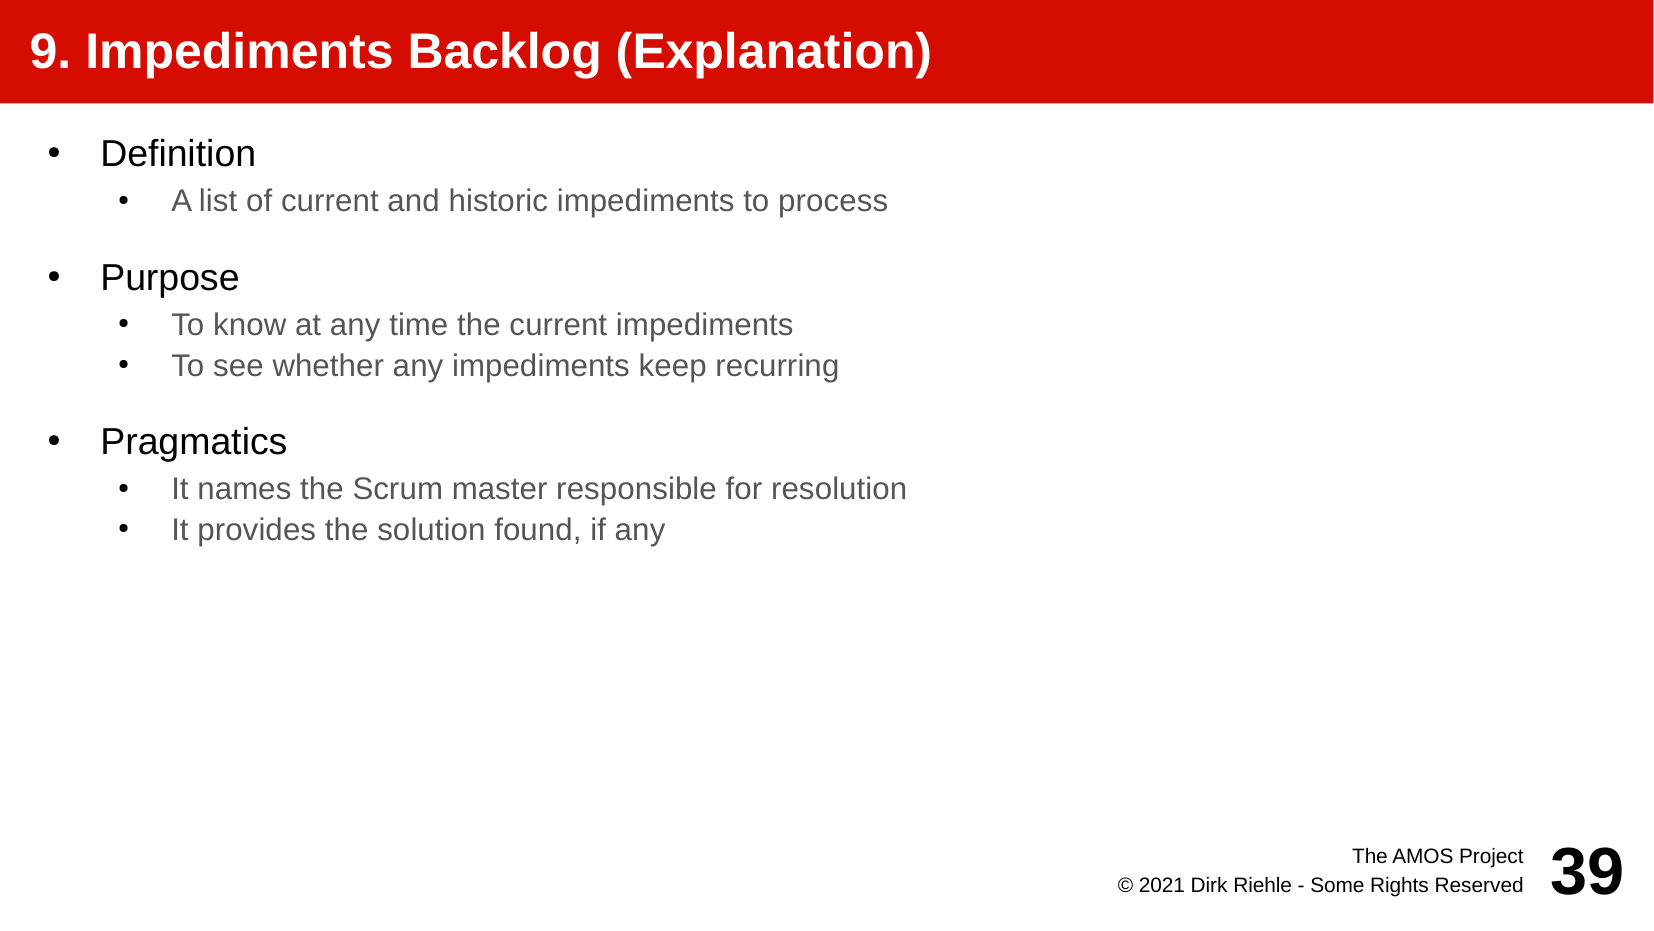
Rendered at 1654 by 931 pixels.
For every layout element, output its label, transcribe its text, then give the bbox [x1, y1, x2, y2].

list Definition A list of current and historic impediments to process Purpose To know at any time the current impediments To see whether any impediments keep recurring Pragmatics It names the Scrum master responsible for resolution It provides the solution found, if any [29, 132, 1625, 813]
title 9. Impediments Backlog (Explanation) [0, 0, 1654, 104]
